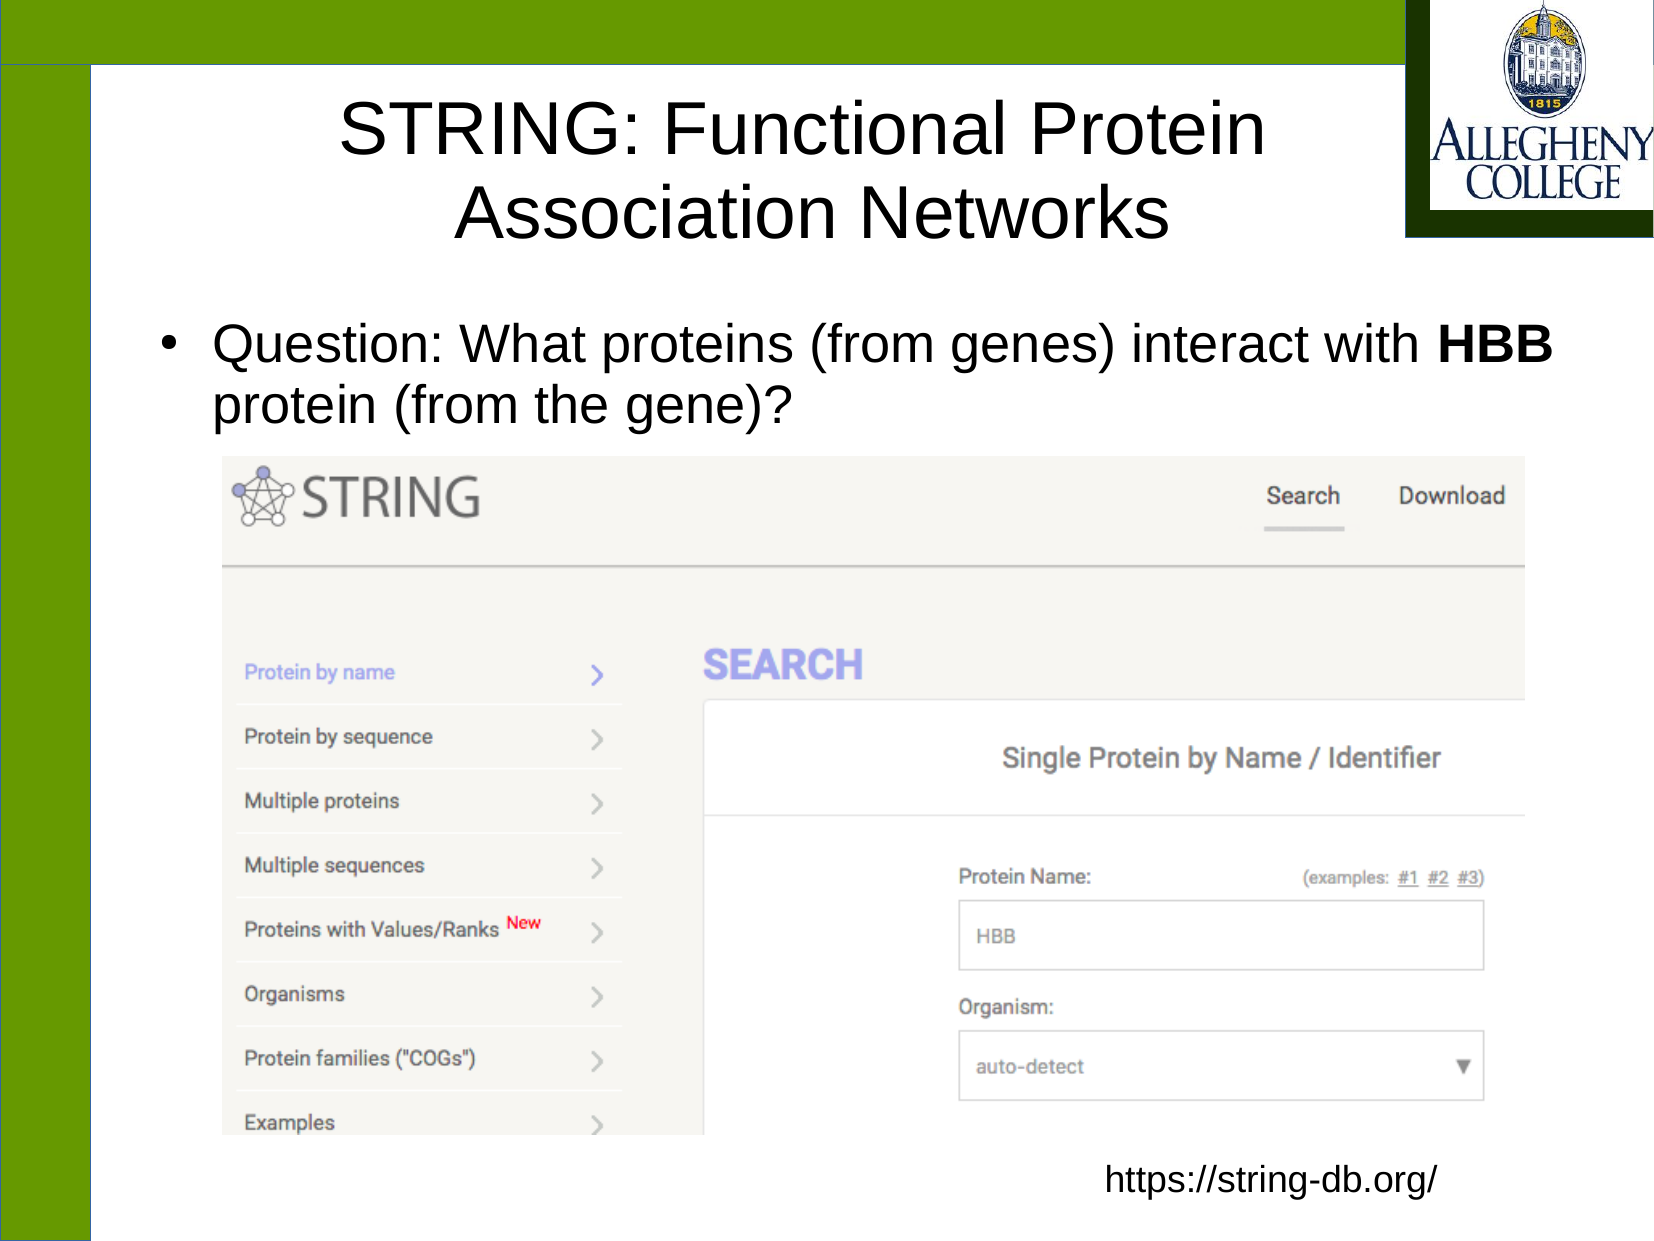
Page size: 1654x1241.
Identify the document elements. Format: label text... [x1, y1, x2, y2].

text_box [1515, 210, 1654, 238]
picture [222, 456, 1525, 1135]
list Question: What proteins (from genes) interact with HBB protein (from the gene)? [141, 313, 1630, 1034]
text_box https://string-db.org/ [1089, 1151, 1516, 1216]
picture [1430, 0, 1654, 210]
text_box [0, 0, 1430, 1241]
title STRING: Functional Protein Association Networks [112, 67, 1515, 275]
